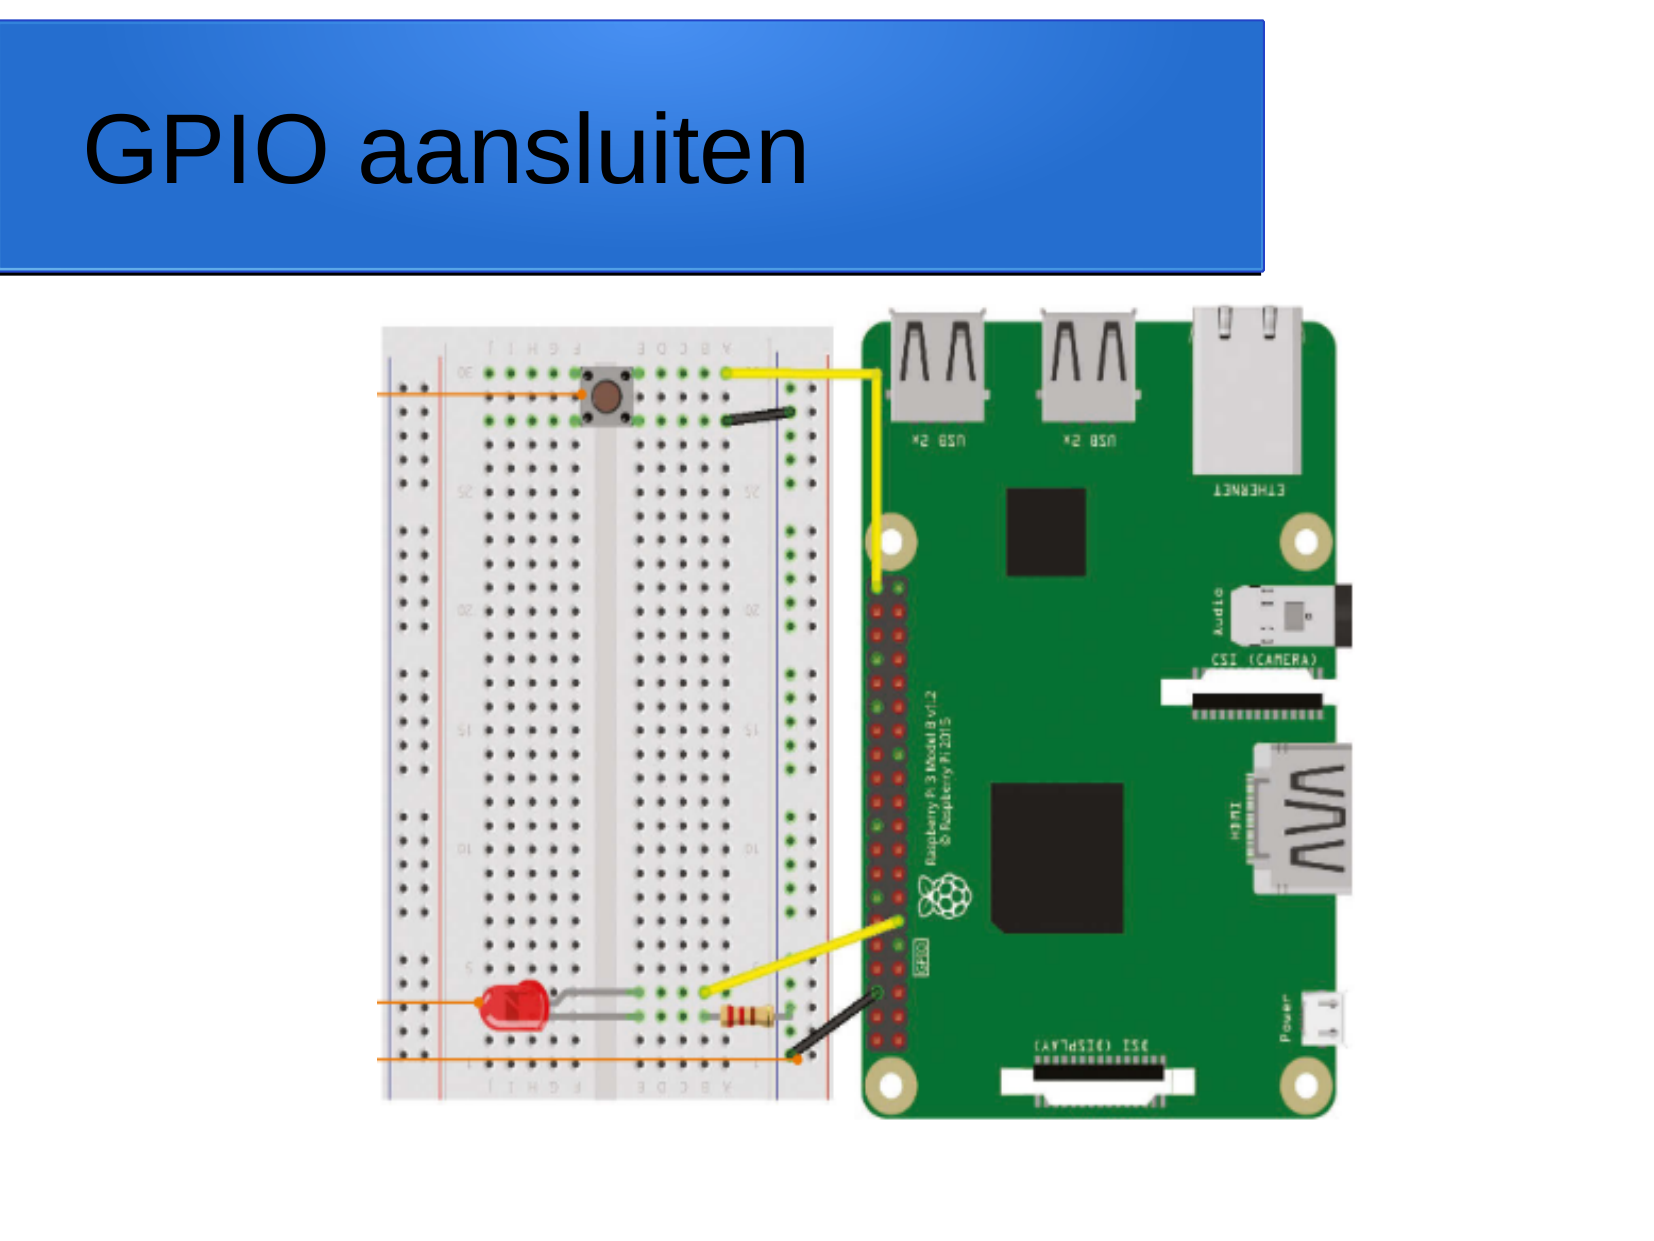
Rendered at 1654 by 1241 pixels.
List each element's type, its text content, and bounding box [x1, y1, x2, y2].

picture [377, 299, 1359, 1134]
title GPIO aansluiten [82, 47, 1235, 252]
